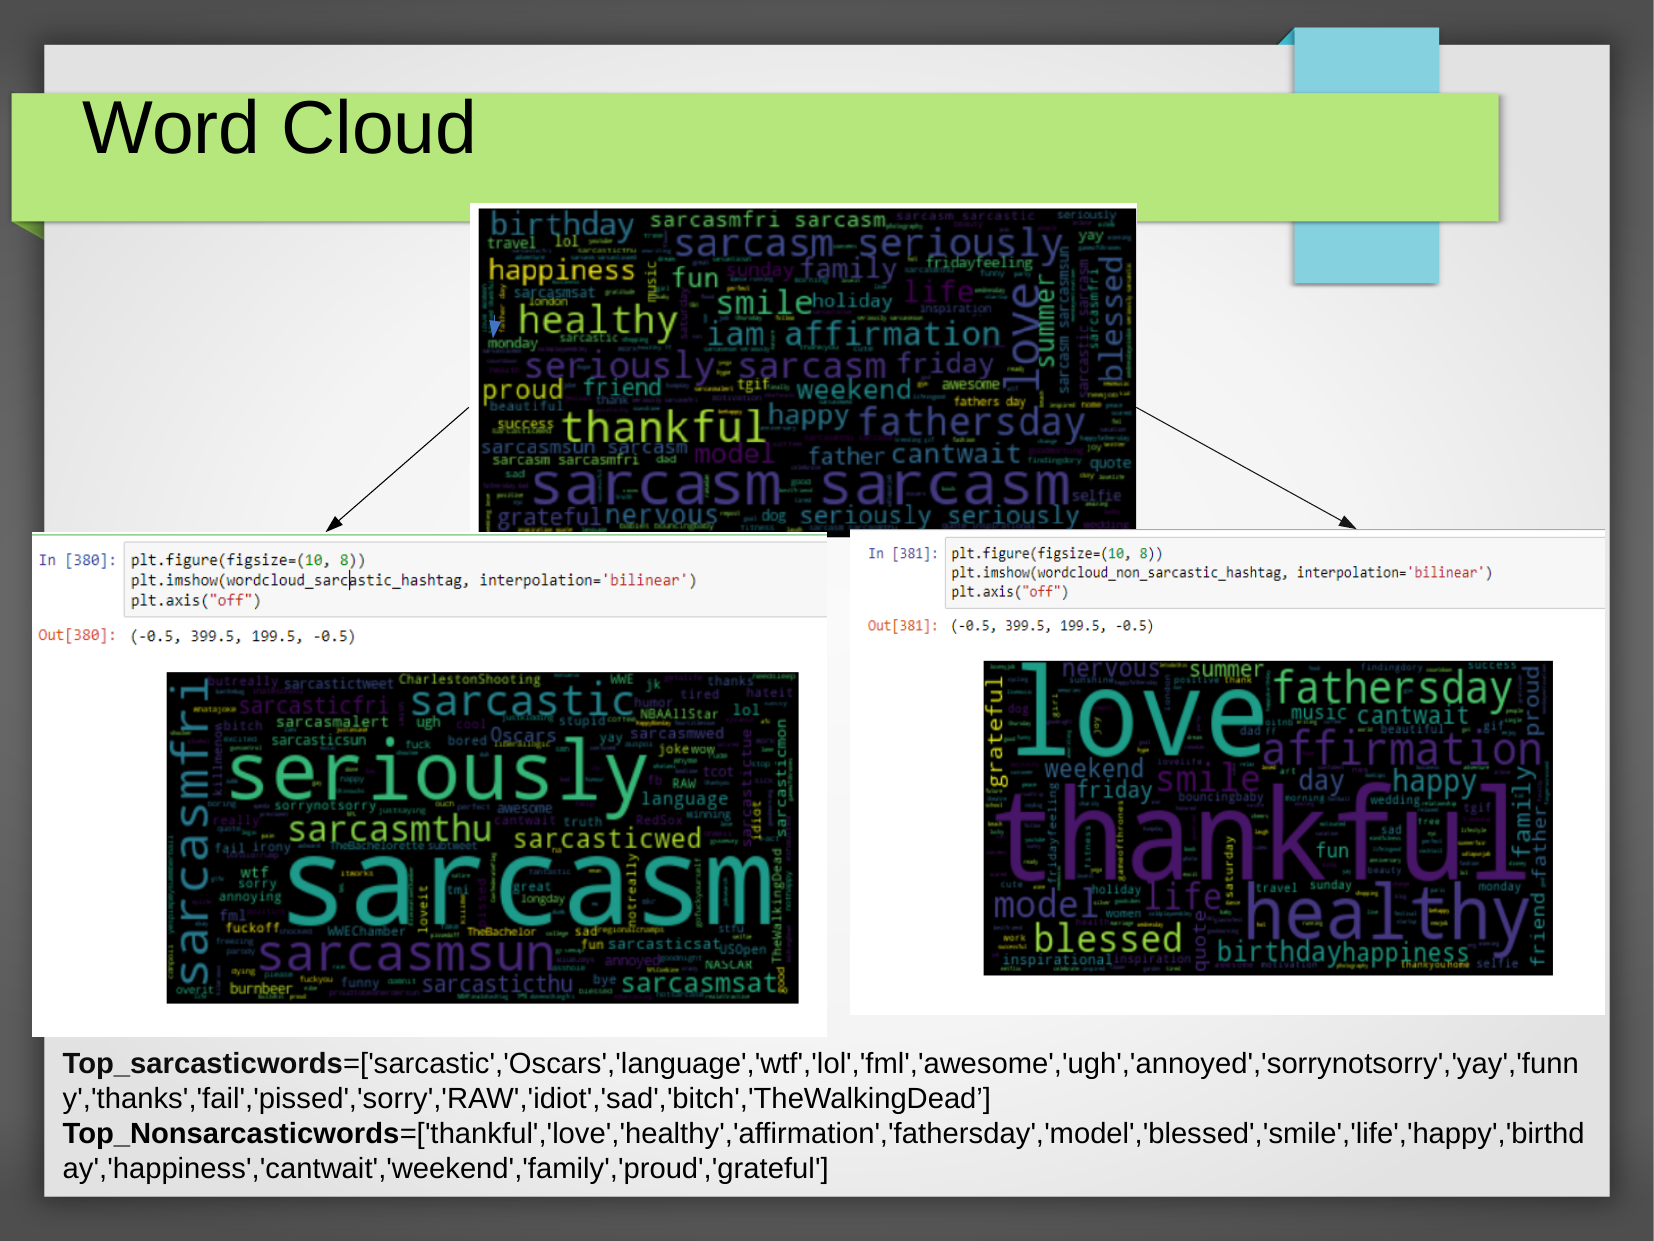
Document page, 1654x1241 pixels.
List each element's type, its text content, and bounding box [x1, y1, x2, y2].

title Word Cloud [82, 56, 1264, 191]
picture [32, 203, 1605, 1037]
text_box Top_sarcasticwords=['sarcastic','Oscars','language','wtf','lol','fml','awesome','ugh','annoyed','sorrynotsorry','yay','funny','thanks','fail','pissed','sorry','RAW','idiot','sad','bitch','TheWalkingDead’] Top_Nonsarcasticwords=['thankful','love','healthy','affirmation','fathersday','model','blessed','smile','life','happy','birthday','happiness','cantwait','weekend','family','proud','grateful'] [47, 1036, 1605, 1241]
